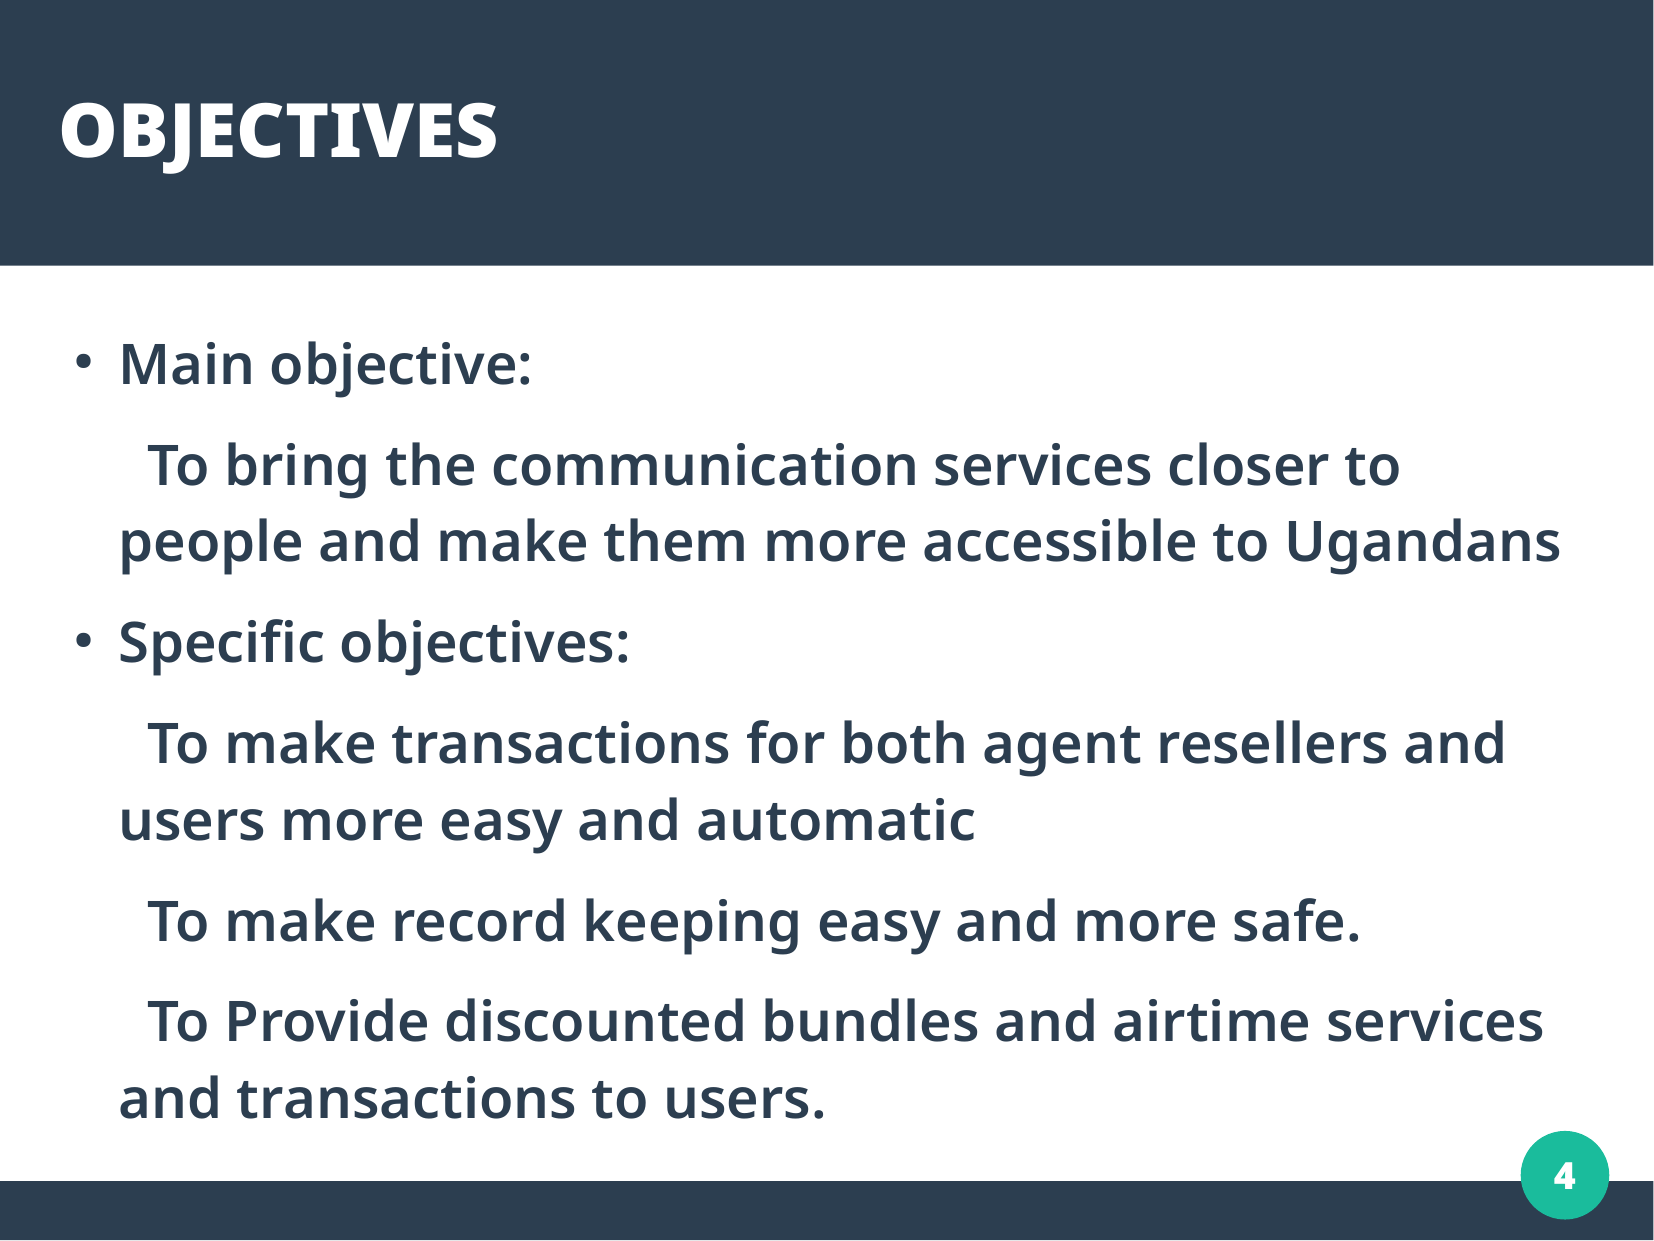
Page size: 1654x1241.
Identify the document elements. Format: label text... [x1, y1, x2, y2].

list Main objective: To bring the communication services closer to people and make them more accessible to Ugandans Specific objectives: To make transactions for both agent resellers and users more easy and automatic To make record keeping easy and more safe. To Provide discounted bundles and airtime services and transactions to users. [59, 324, 1595, 1152]
title OBJECTIVES [59, 49, 1595, 207]
